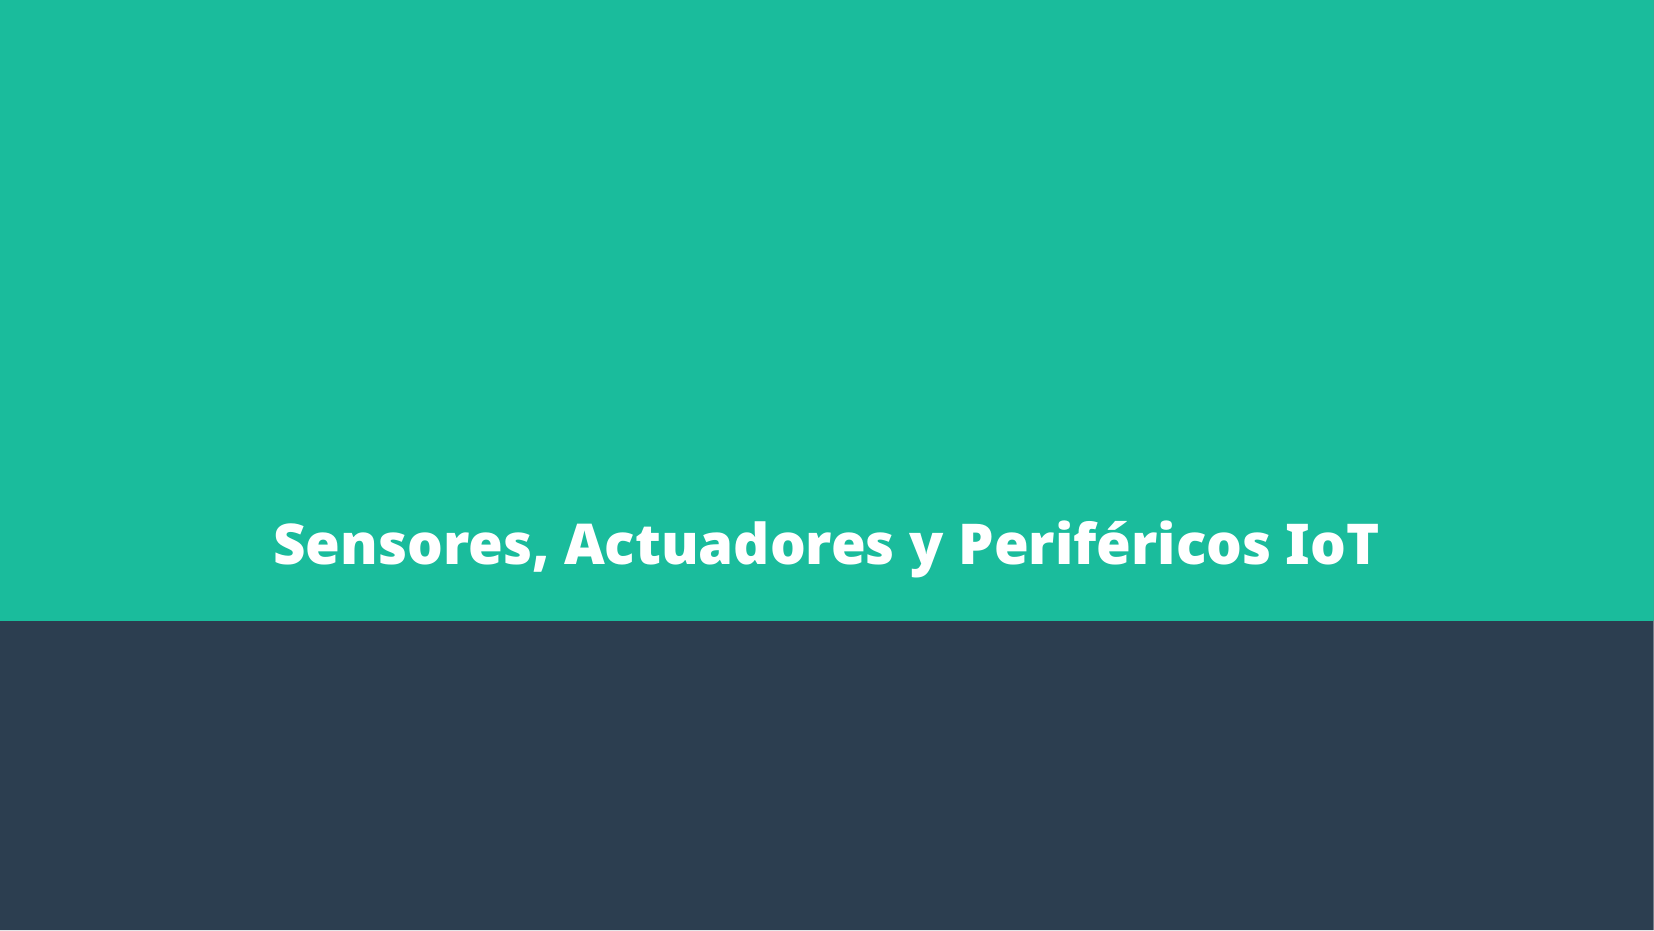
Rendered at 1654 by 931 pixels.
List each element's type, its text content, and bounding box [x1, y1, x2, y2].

title Sensores, Actuadores y Periféricos IoT [59, 463, 1595, 585]
